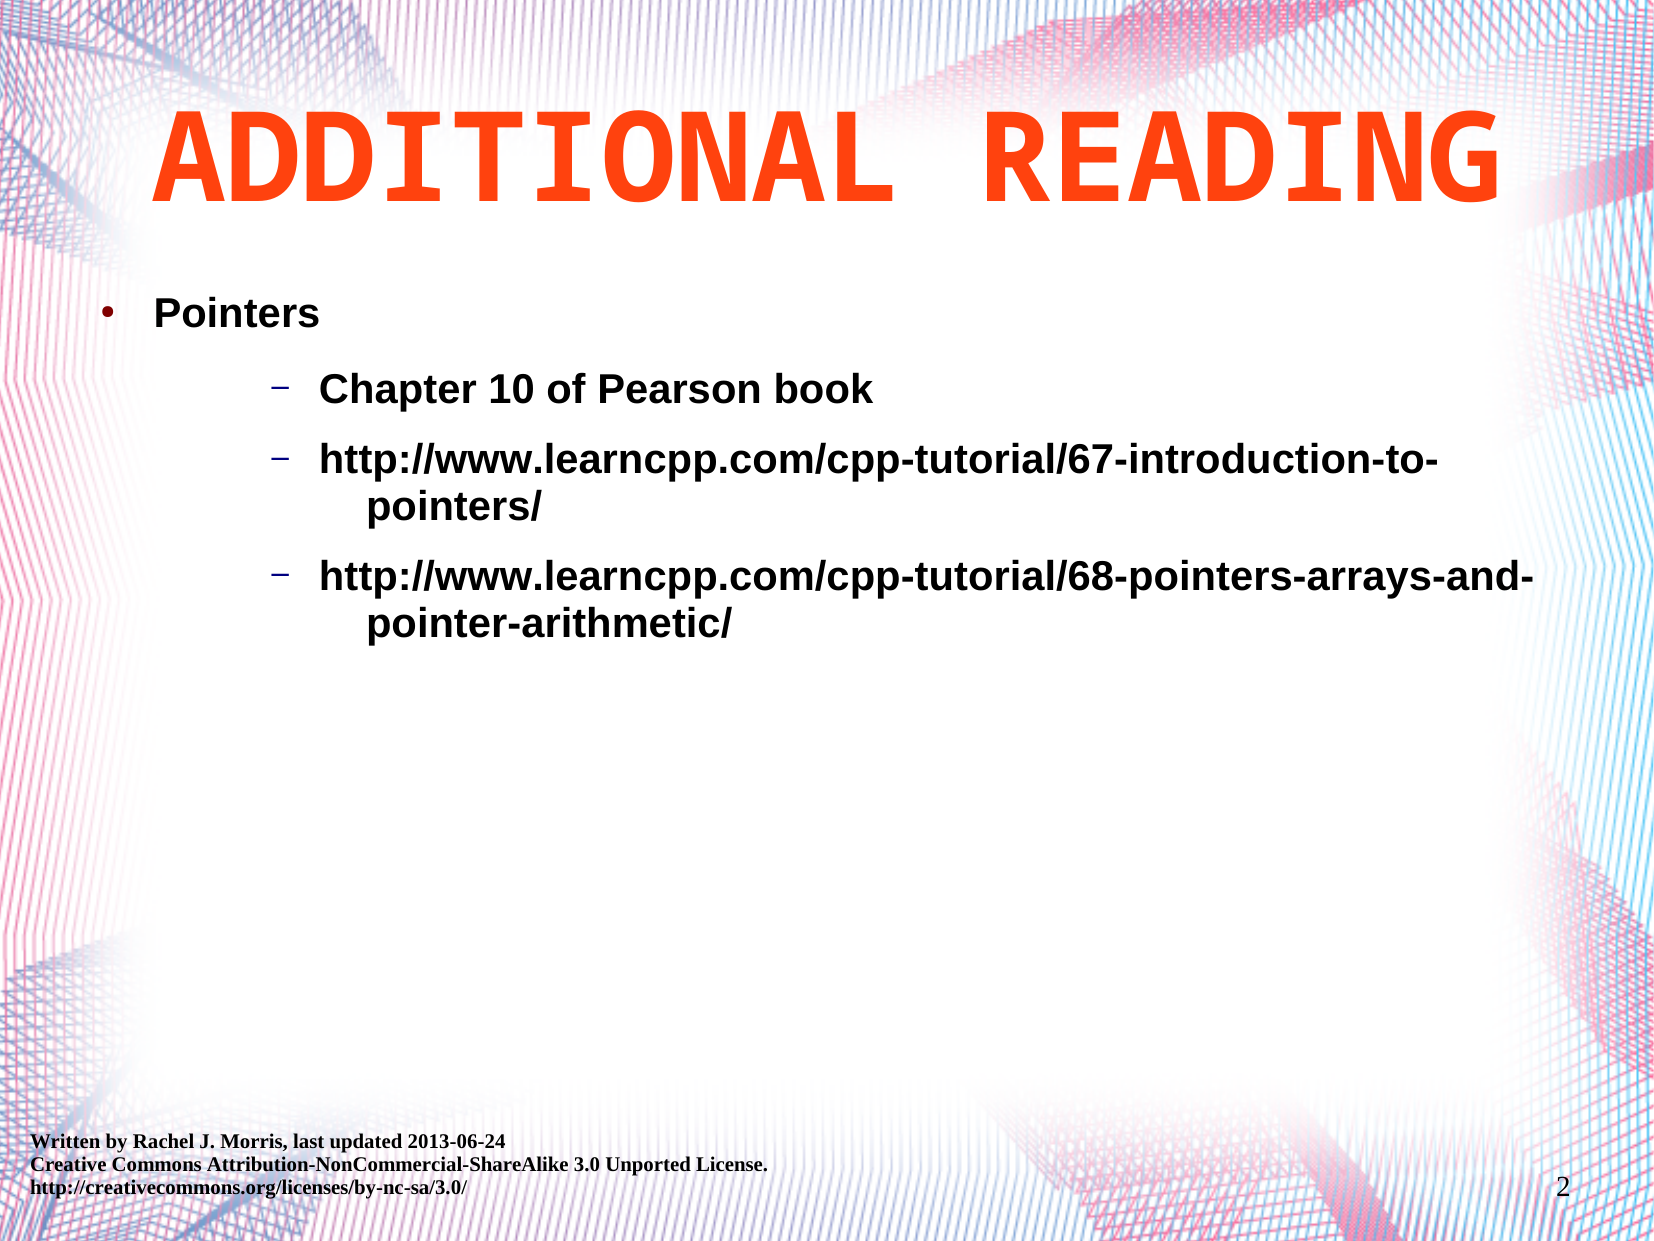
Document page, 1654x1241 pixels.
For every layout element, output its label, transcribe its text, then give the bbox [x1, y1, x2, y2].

list Pointers Chapter 10 of Pearson book http://www.learncpp.com/cpp-tutorial/67-introduction-to-pointers/ http://www.learncpp.com/cpp-tutorial/68-pointers-arrays-and-pointer-arithmetic/ [82, 290, 1571, 1010]
title ADDITIONAL READING [82, 49, 1571, 257]
picture [0, 0, 1654, 1241]
